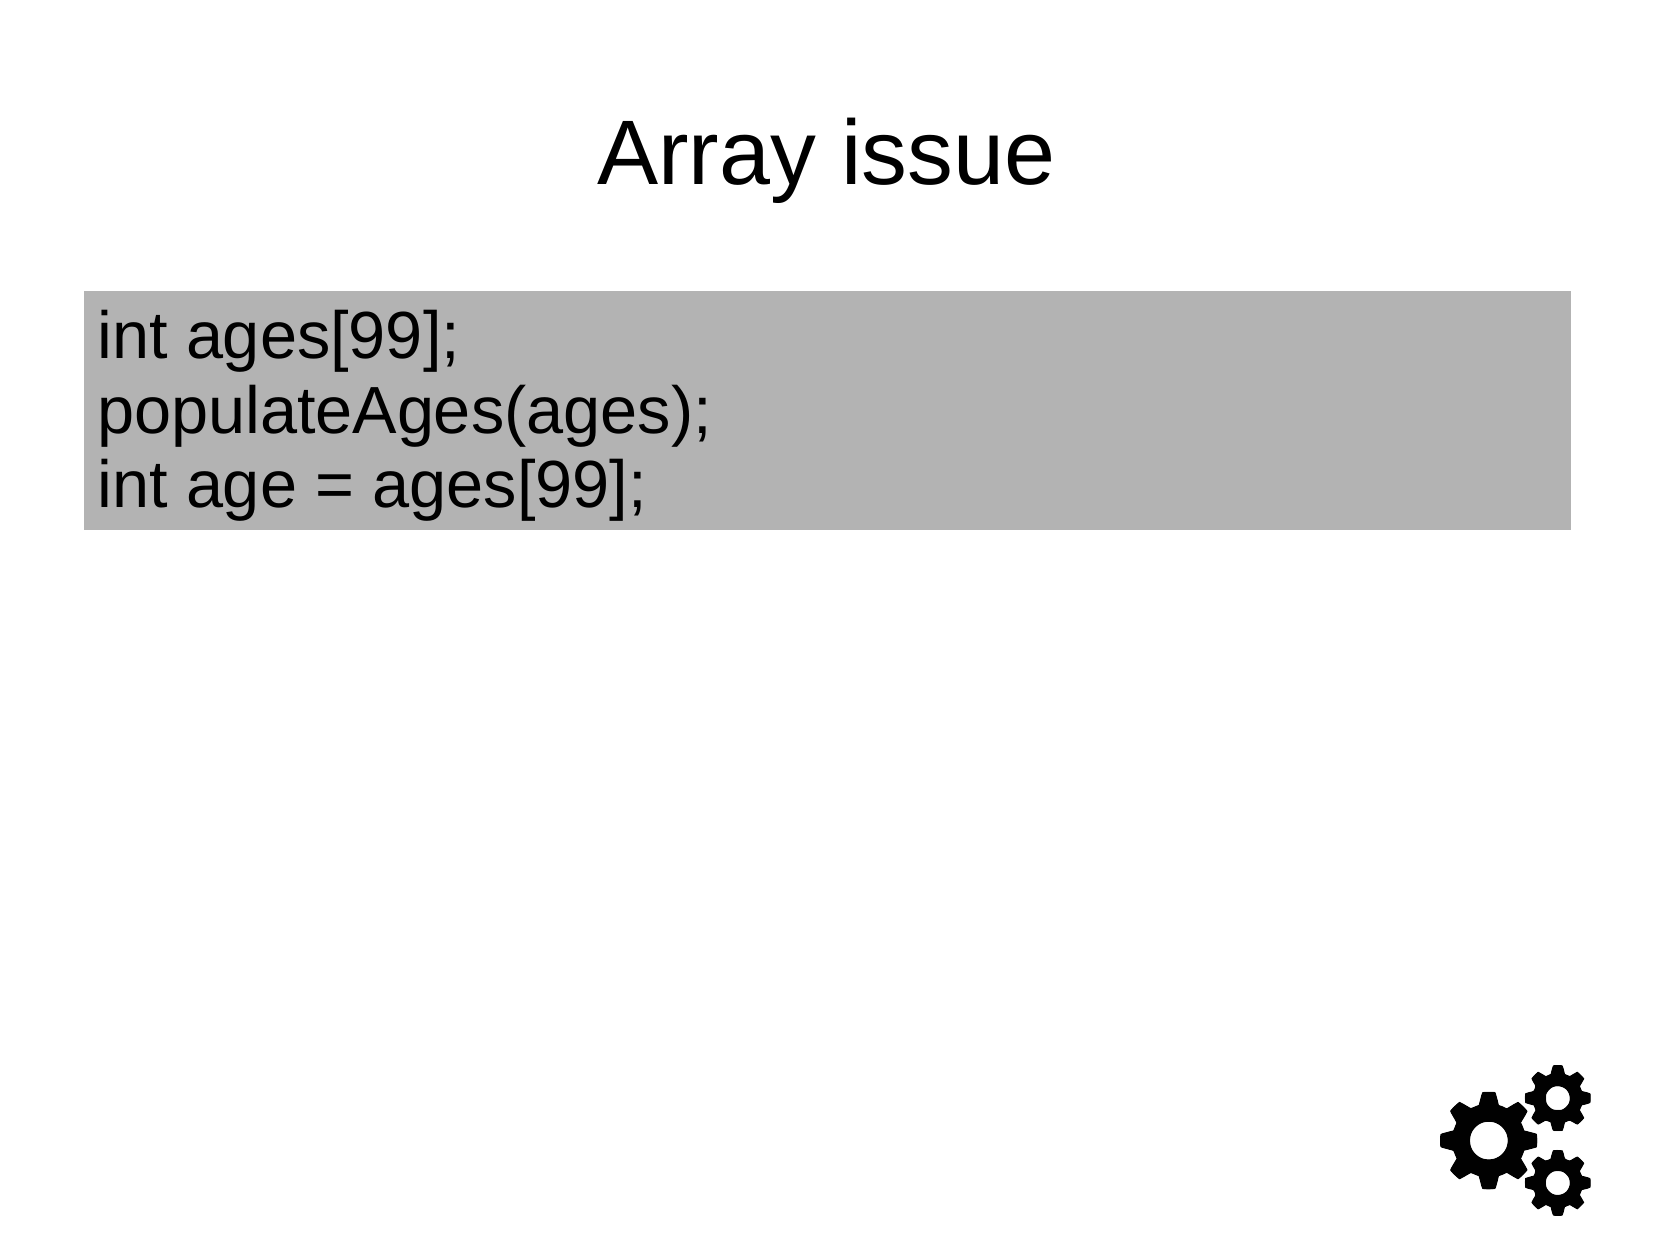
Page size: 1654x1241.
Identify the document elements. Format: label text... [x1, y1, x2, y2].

title Array issue [82, 49, 1571, 257]
picture [1440, 1065, 1591, 1216]
table_header int ages[99]; populateAges(ages); int age = ages[99]; [84, 291, 1571, 530]
